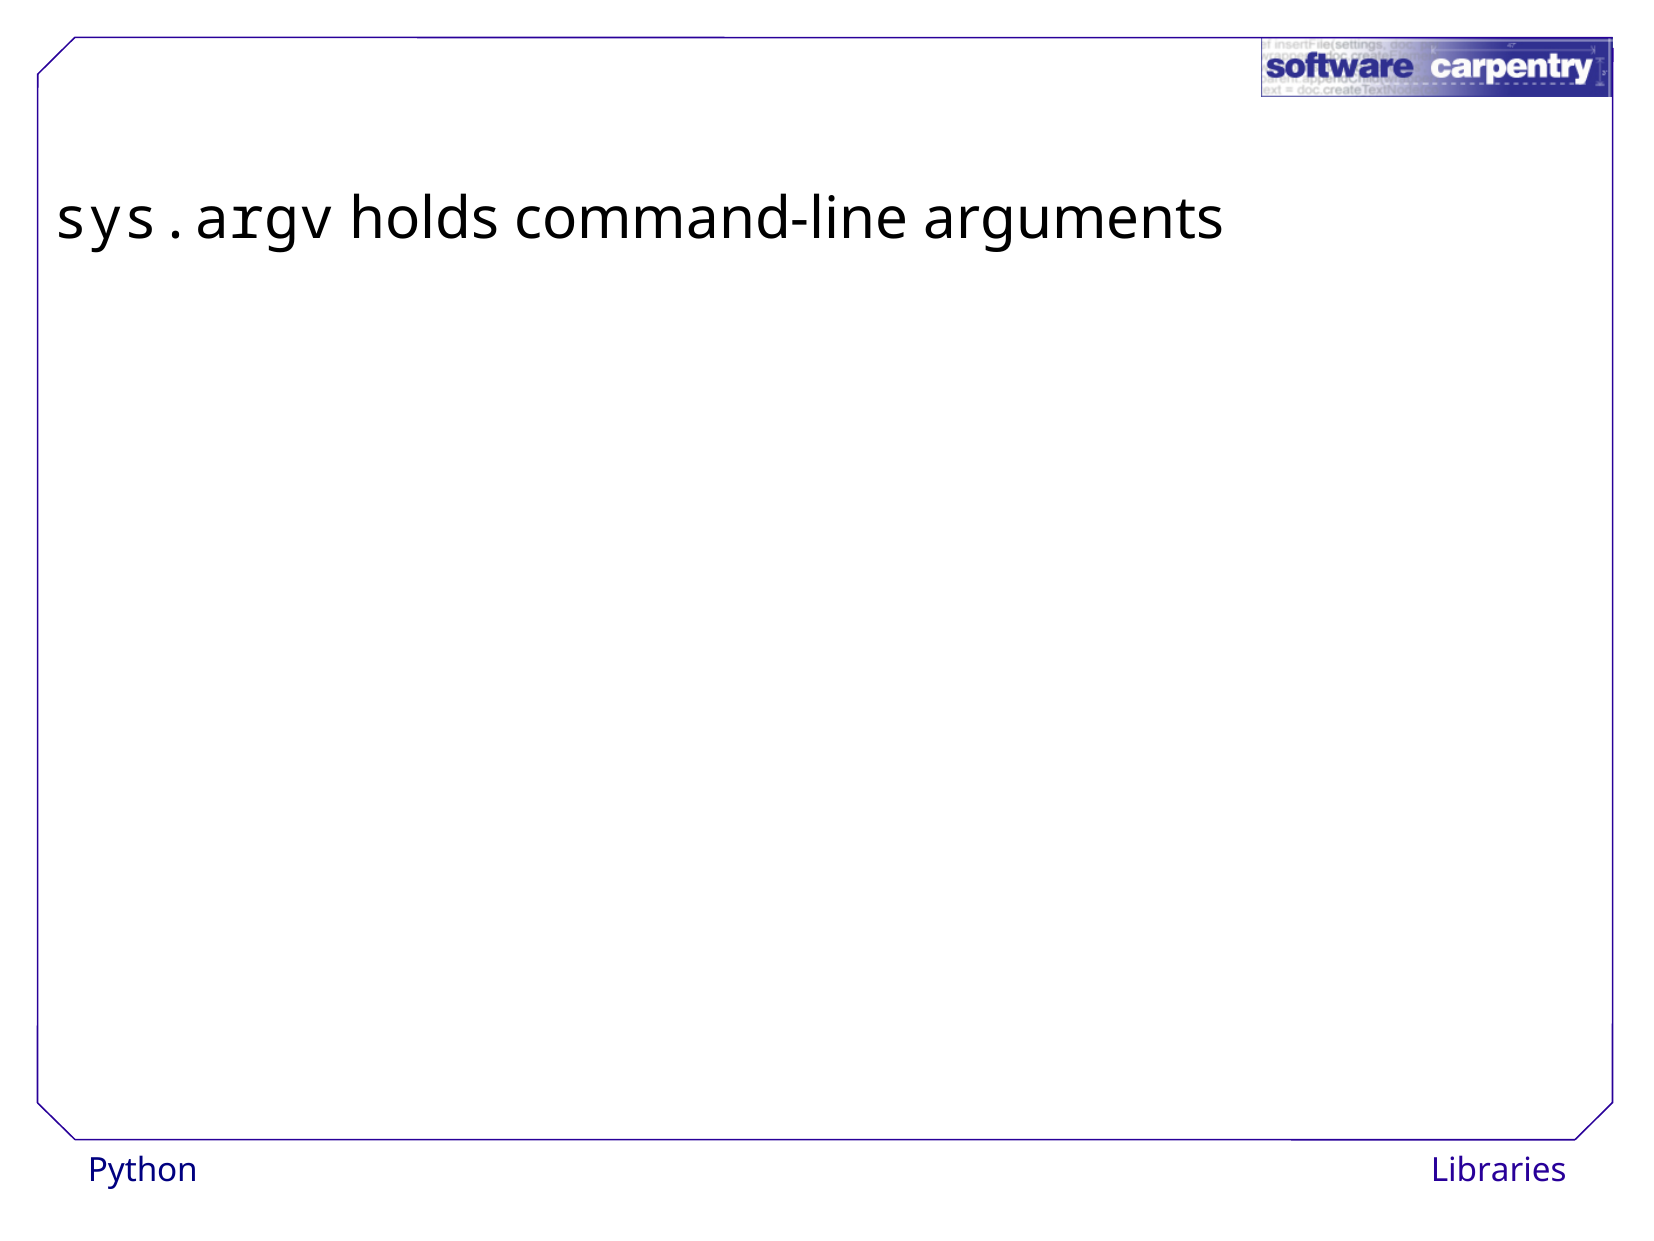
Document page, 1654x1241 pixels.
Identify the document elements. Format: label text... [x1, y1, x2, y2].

picture [1261, 39, 1613, 97]
text_box sys.argv holds command-line arguments [39, 138, 1390, 259]
